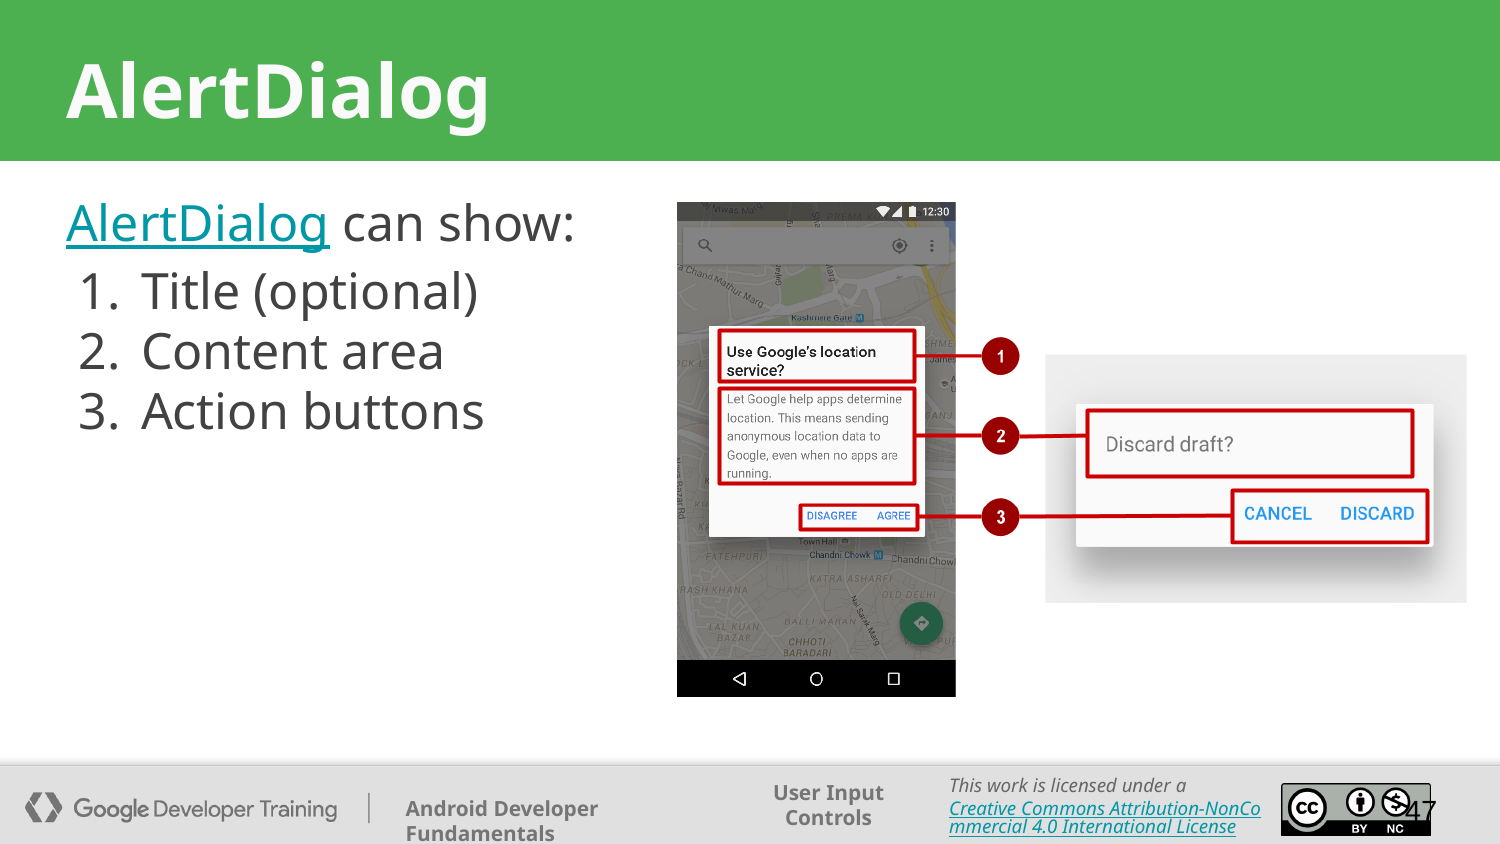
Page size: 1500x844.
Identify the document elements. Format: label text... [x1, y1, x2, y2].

list AlertDialog can show: Title (optional) Content area Action buttons [51, 176, 795, 737]
picture [0, 161, 1500, 844]
title AlertDialog [51, 28, 1449, 122]
slide_number <number> [1389, 777, 1480, 842]
